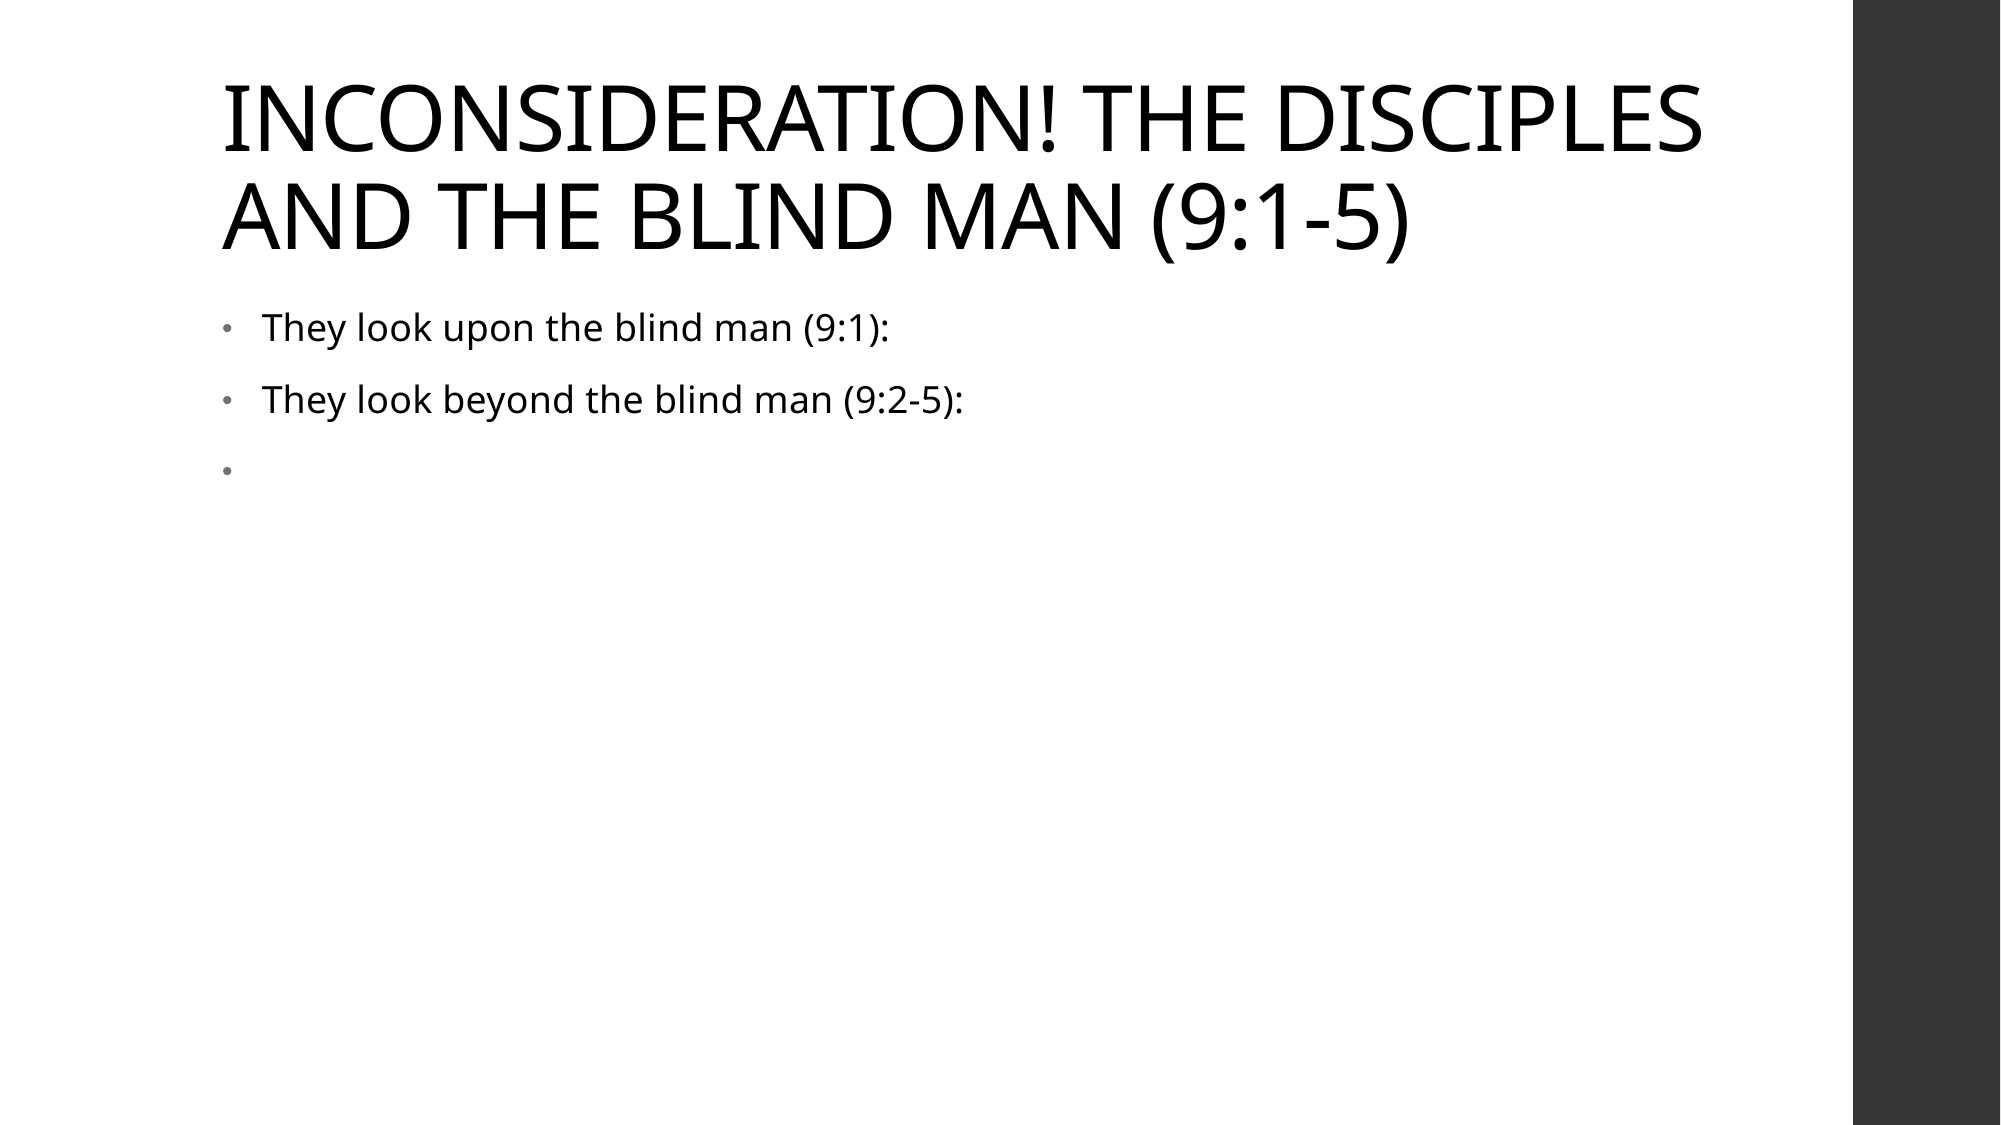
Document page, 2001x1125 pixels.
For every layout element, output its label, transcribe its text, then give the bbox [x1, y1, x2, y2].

list They look upon the blind man (9:1): They look beyond the blind man (9:2-5): [206, 299, 1617, 1014]
title INCONSIDERATION! THE DISCIPLES AND THE BLIND MAN (9:1-5) [206, 60, 1797, 278]
